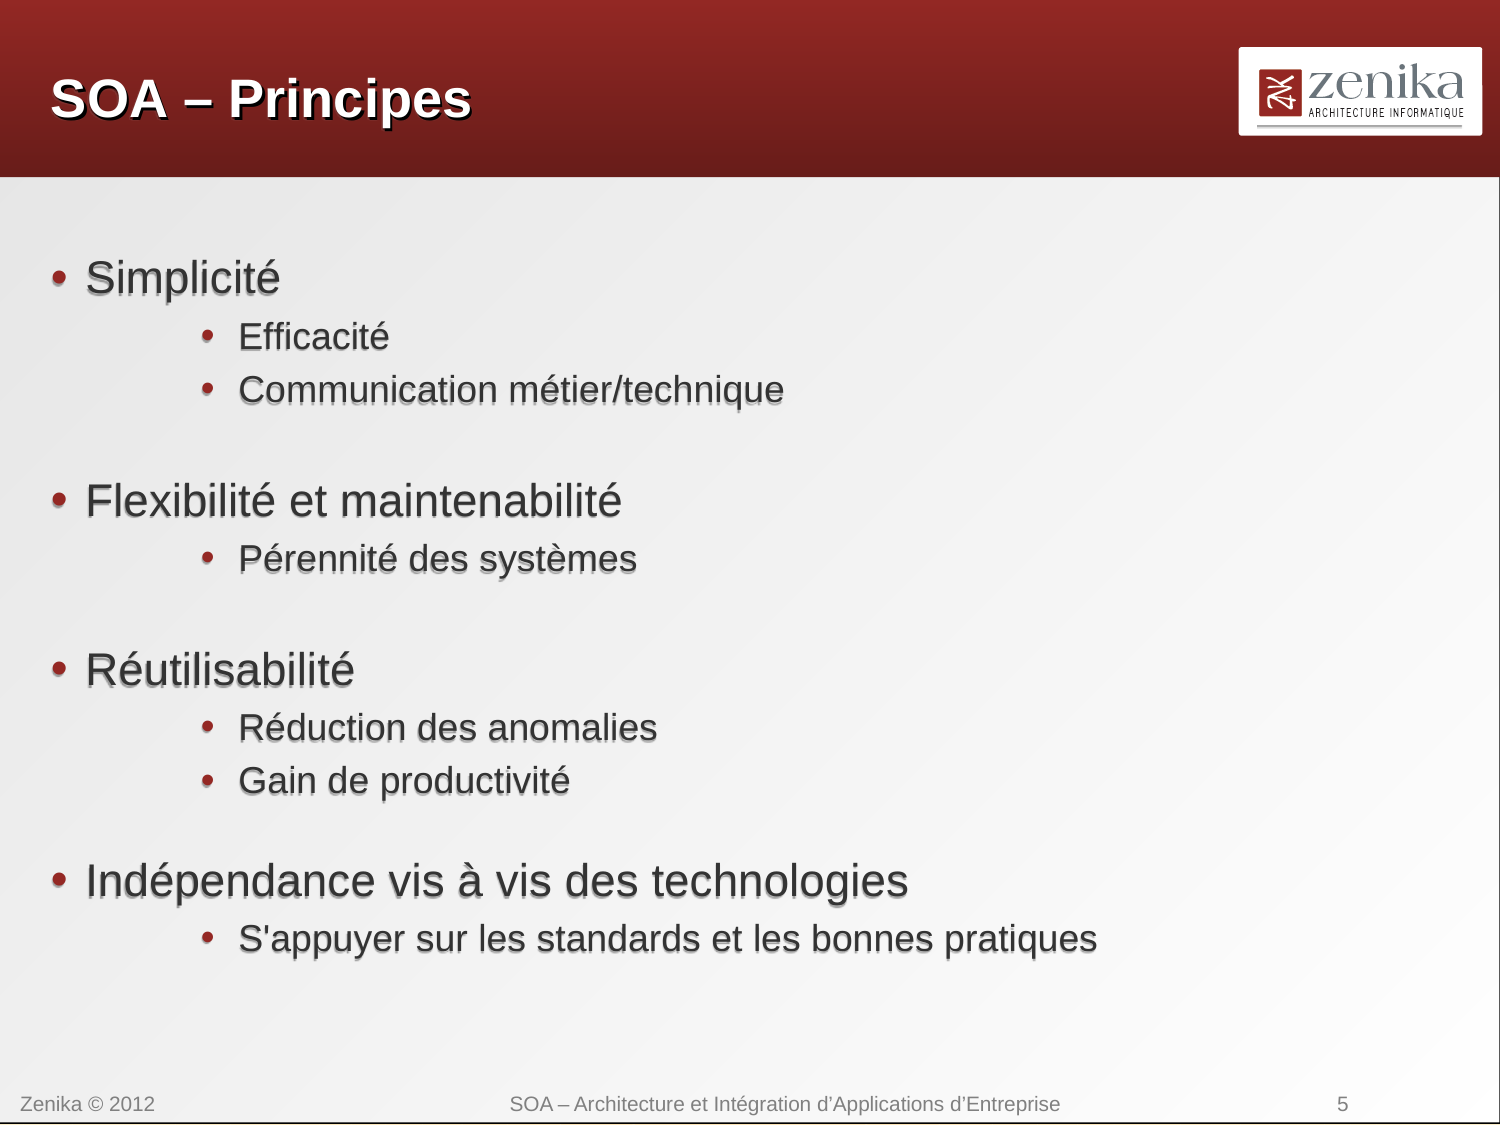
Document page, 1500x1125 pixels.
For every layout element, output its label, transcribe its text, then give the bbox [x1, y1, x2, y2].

title SOA – Principes [50, 15, 1206, 180]
list Simplicité Efficacité Communication métier/technique Flexibilité et maintenabilité Pérennité des systèmes Réutilisabilité Réduction des anomalies Gain de productivité Indépendance vis à vis des technologies S'appuyer sur les standards et les bonnes pratiques [50, 249, 1435, 1064]
